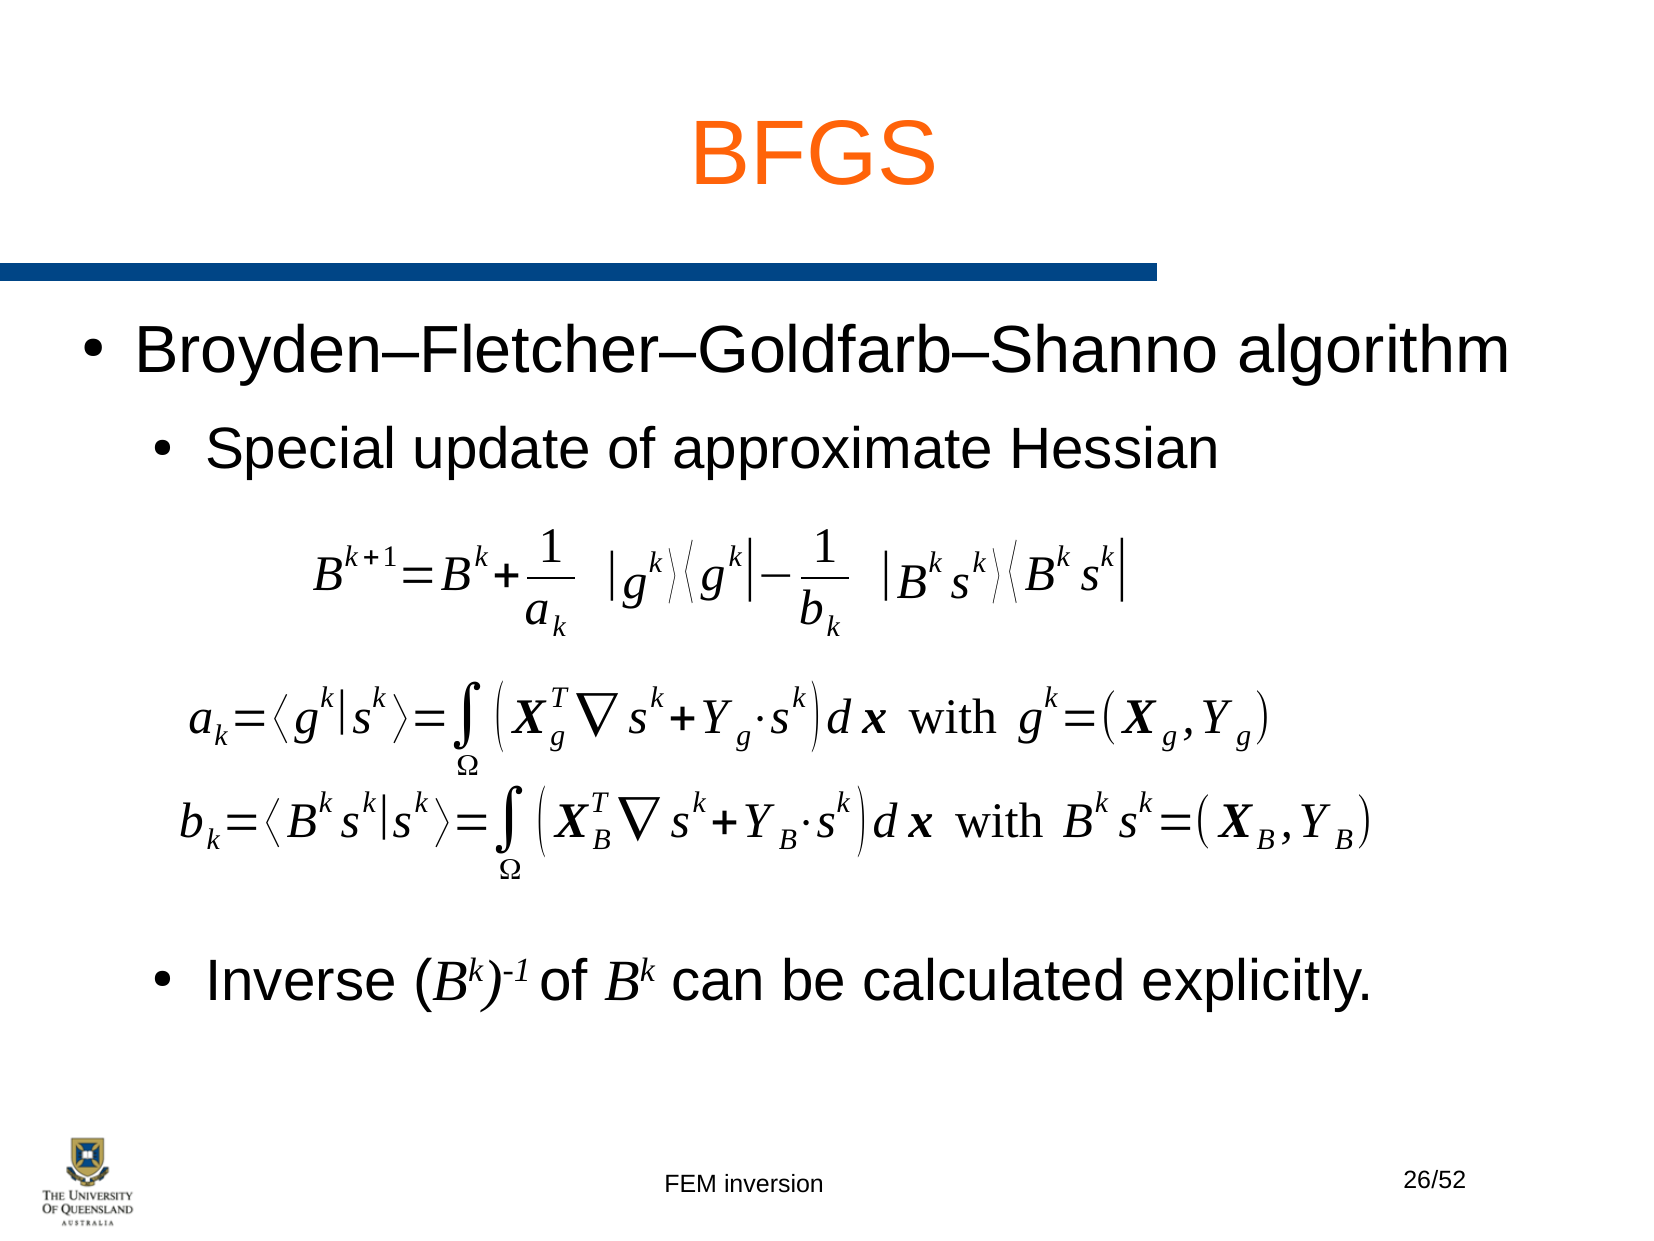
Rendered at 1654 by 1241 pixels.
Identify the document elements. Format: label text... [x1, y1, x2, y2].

chart [180, 677, 1278, 778]
picture [35, 1133, 142, 1235]
title BFGS [82, 49, 1571, 257]
list Broyden–Fletcher–Goldfarb–Shanno algorithm Special update of approximate Hessian Inverse (Bk)-1 of Bk can be calculated explicitly. [63, 311, 1552, 1032]
chart [172, 782, 1380, 882]
chart [304, 518, 1139, 644]
